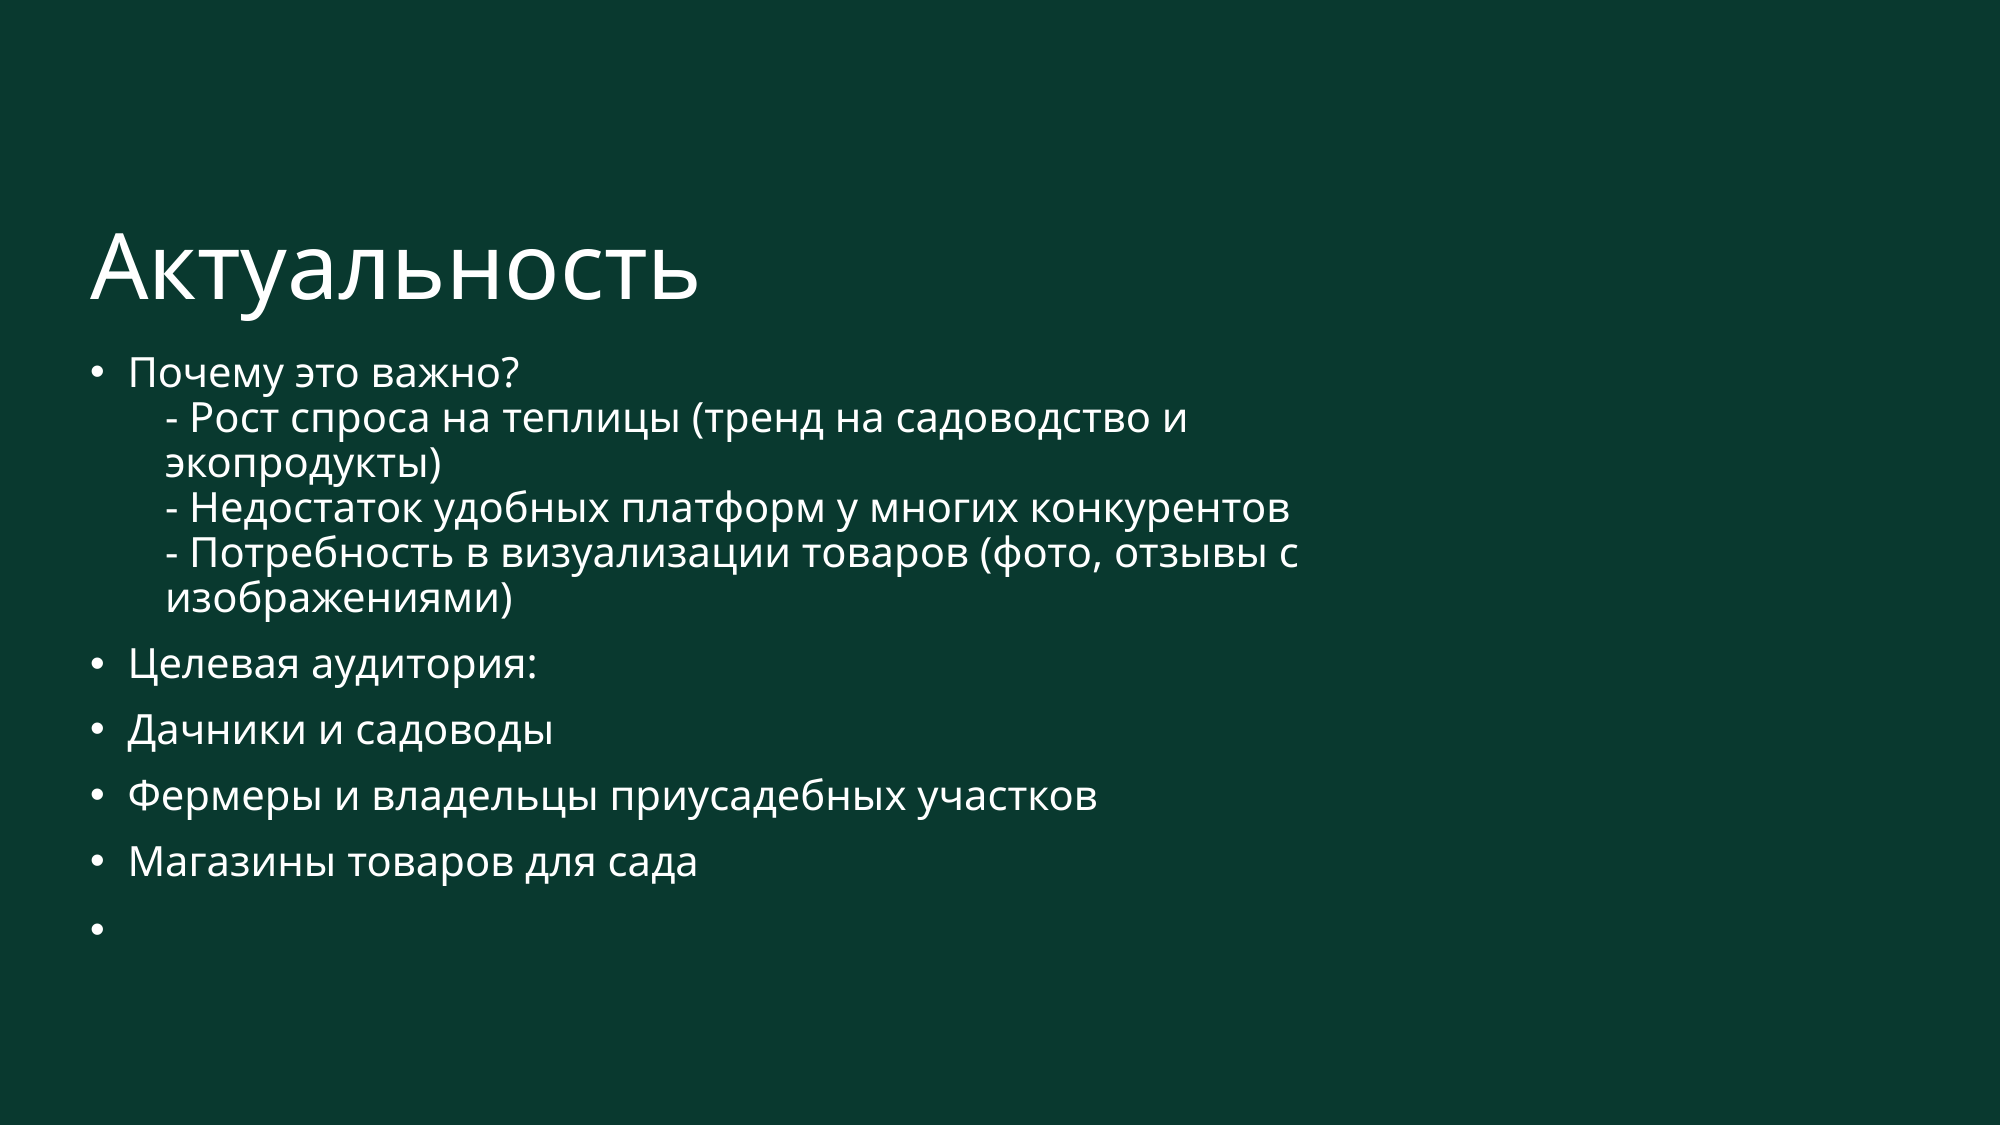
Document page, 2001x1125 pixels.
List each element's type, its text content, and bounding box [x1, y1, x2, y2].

list Почему это важно? - Рост спроса на теплицы (тренд на садоводство и экопродукты) - Недостаток удобных платформ у многих конкурентов - Потребность в визуализации товаров (фото, отзывы с изображениями) Целевая аудитория: Дачники и садоводы Фермеры и владельцы приусадебных участков Магазины товаров для сада [75, 343, 1336, 1014]
title Актуальность [75, 109, 1336, 328]
